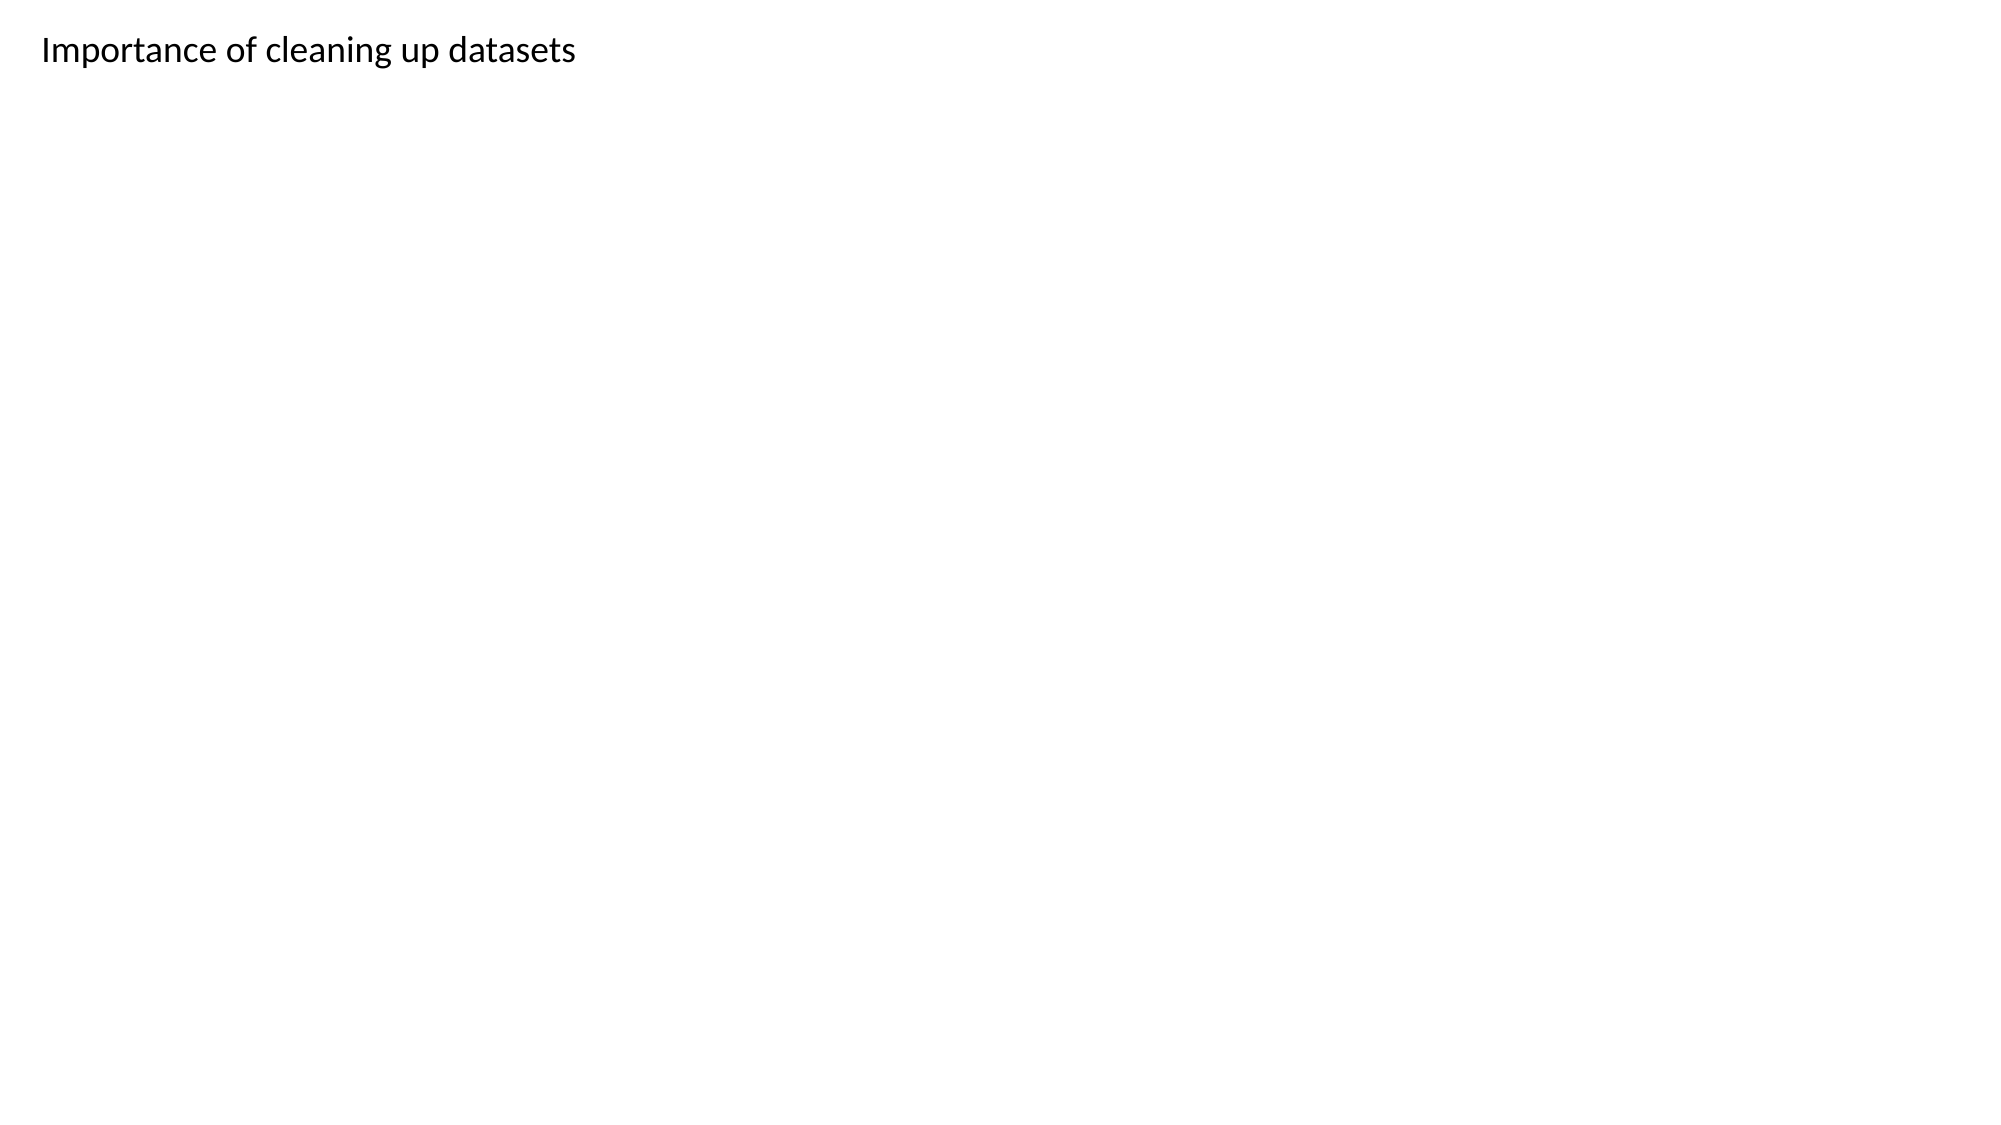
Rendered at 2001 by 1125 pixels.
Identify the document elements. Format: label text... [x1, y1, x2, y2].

text_box Importance of cleaning up datasets [26, 17, 688, 77]
